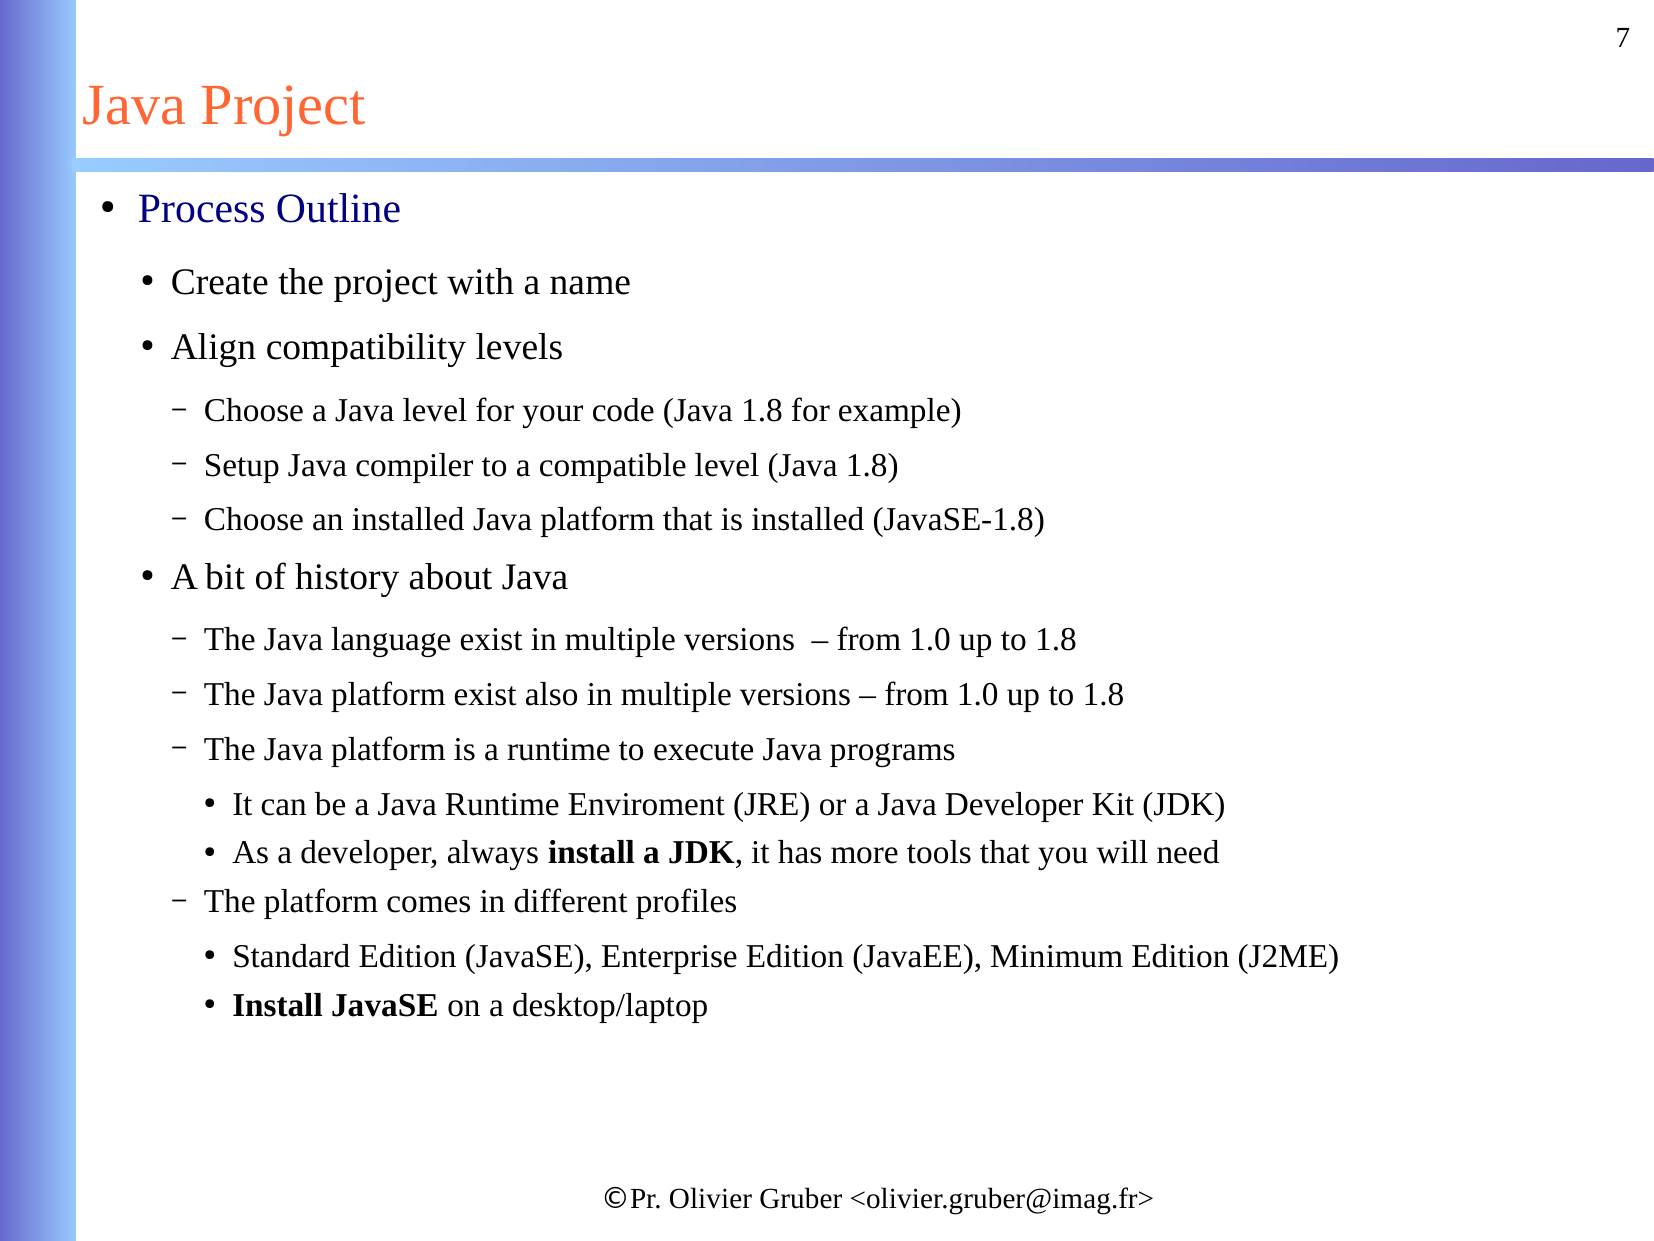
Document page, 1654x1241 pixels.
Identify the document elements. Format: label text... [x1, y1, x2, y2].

title Java Project [82, 49, 1571, 161]
list Process Outline Create the project with a name Align compatibility levels Choose a Java level for your code (Java 1.8 for example) Setup Java compiler to a compatible level (Java 1.8) Choose an installed Java platform that is installed (JavaSE-1.8) A bit of history about Java The Java language exist in multiple versions – from 1.0 up to 1.8 The Java platform exist also in multiple versions – from 1.0 up to 1.8 The Java platform is a runtime to execute Java programs It can be a Java Runtime Enviroment (JRE) or a Java Developer Kit (JDK) As a developer, always install a JDK, it has more tools that you will need The platform comes in different profiles Standard Edition (JavaSE), Enterprise Edition (JavaEE), Minimum Edition (J2ME) Install JavaSE on a desktop/laptop [82, 185, 1571, 1129]
